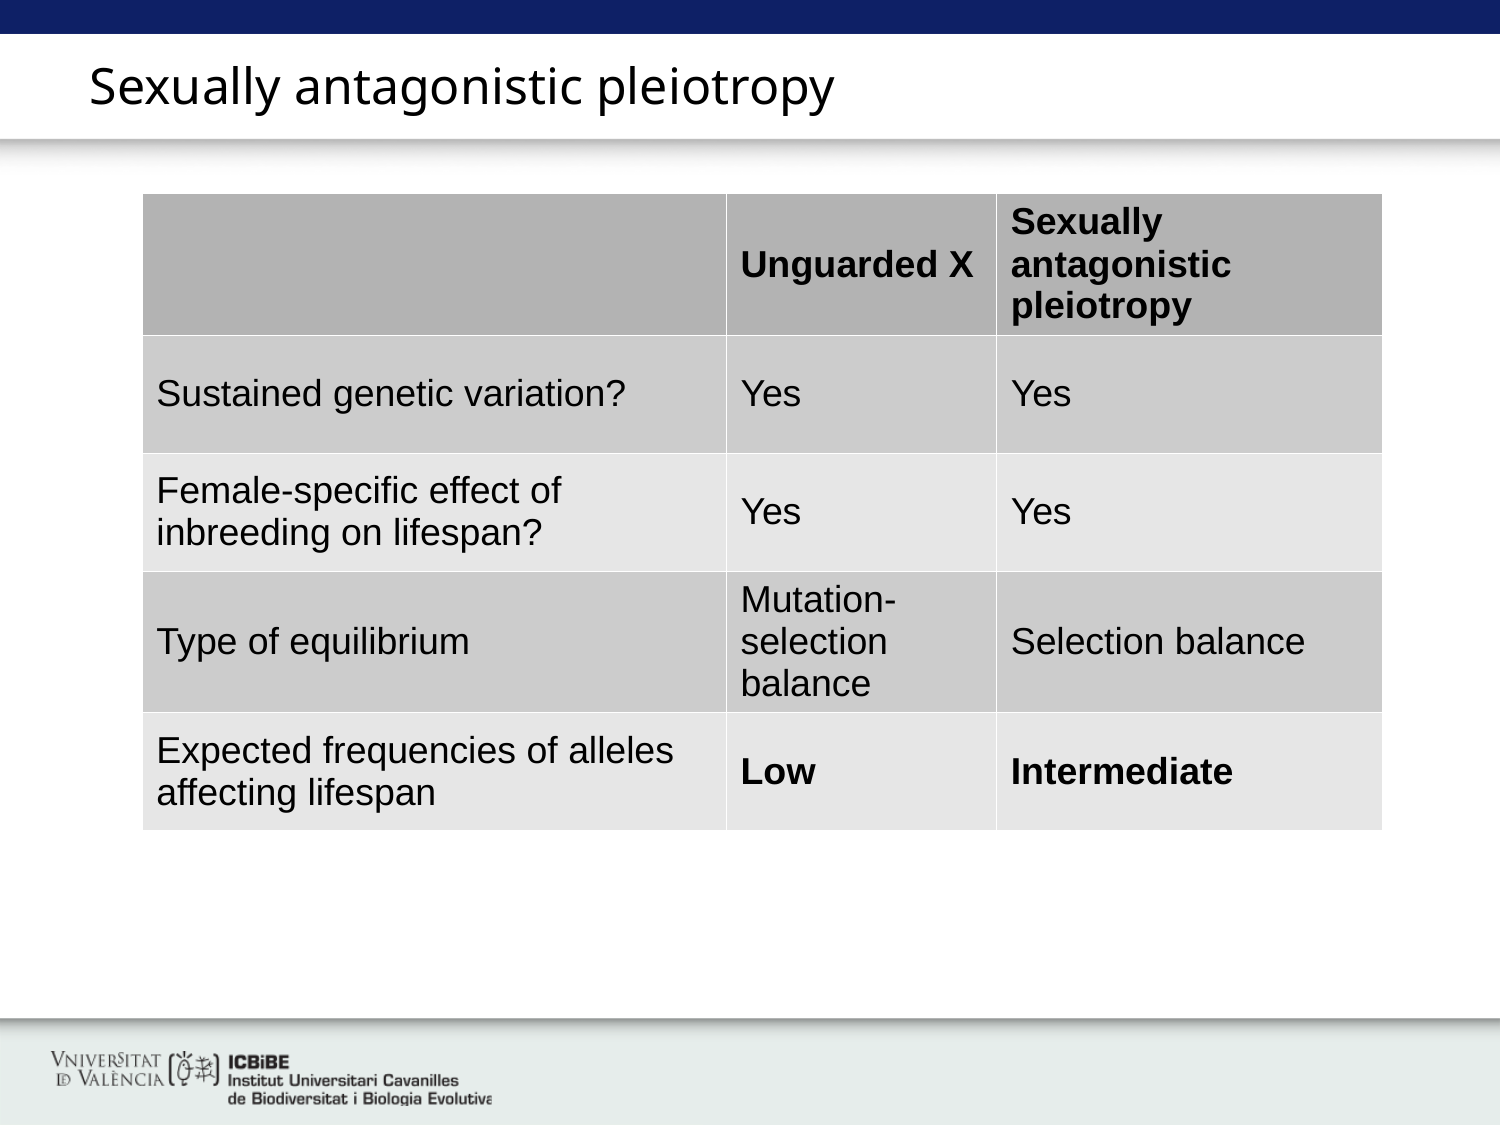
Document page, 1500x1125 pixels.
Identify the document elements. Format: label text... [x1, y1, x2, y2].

table_cell Low [727, 713, 996, 830]
table_cell Sustained genetic variation? [143, 336, 726, 453]
table_cell Intermediate [997, 713, 1382, 830]
table_header Sexually antagonistic pleiotropy [997, 194, 1382, 335]
picture [0, 0, 1500, 214]
table_cell Mutation-selection balance [727, 572, 996, 712]
table_cell Yes [997, 336, 1382, 453]
table_cell Expected frequencies of alleles affecting lifespan [143, 713, 726, 830]
table_cell Female-specific effect of inbreeding on lifespan? [143, 454, 726, 571]
list Sexually antagonistic pleiotropy [75, 47, 922, 110]
table_header [143, 194, 726, 335]
picture [0, 1018, 1500, 1125]
table_cell Yes [727, 336, 996, 453]
table_cell Selection balance [997, 572, 1382, 712]
table_header Unguarded X [727, 194, 996, 335]
table_cell Yes [997, 454, 1382, 571]
table_cell Yes [727, 454, 996, 571]
table_cell Type of equilibrium [143, 572, 726, 712]
